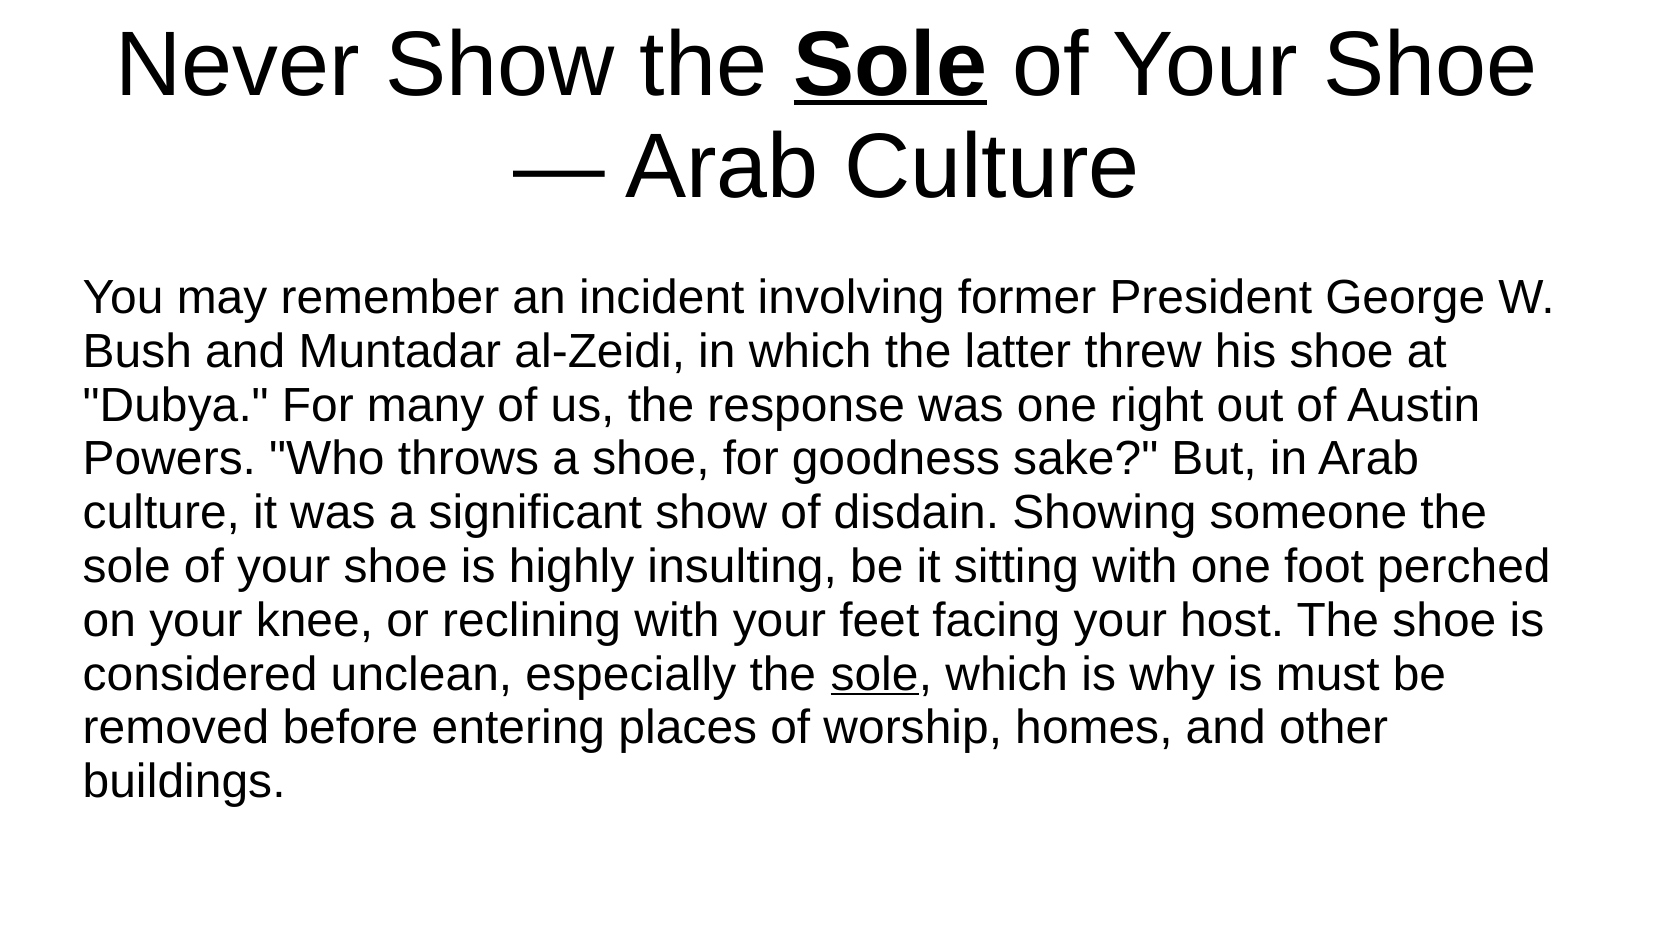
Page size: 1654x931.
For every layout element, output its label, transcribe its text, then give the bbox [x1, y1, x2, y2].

list You may remember an incident involving former President George W. Bush and Muntadar al-Zeidi, in which the latter threw his shoe at "Dubya." For many of us, the response was one right out of Austin Powers. "Who throws a shoe, for goodness sake?" But, in Arab culture, it was a significant show of disdain. Showing someone the sole of your shoe is highly insulting, be it sitting with one foot perched on your knee, or reclining with your feet facing your host. The shoe is considered unclean, especially the sole, which is why is must be removed before entering places of worship, homes, and other buildings. [82, 270, 1571, 810]
title Never Show the Sole of Your Shoe — Arab Culture [82, 12, 1571, 218]
